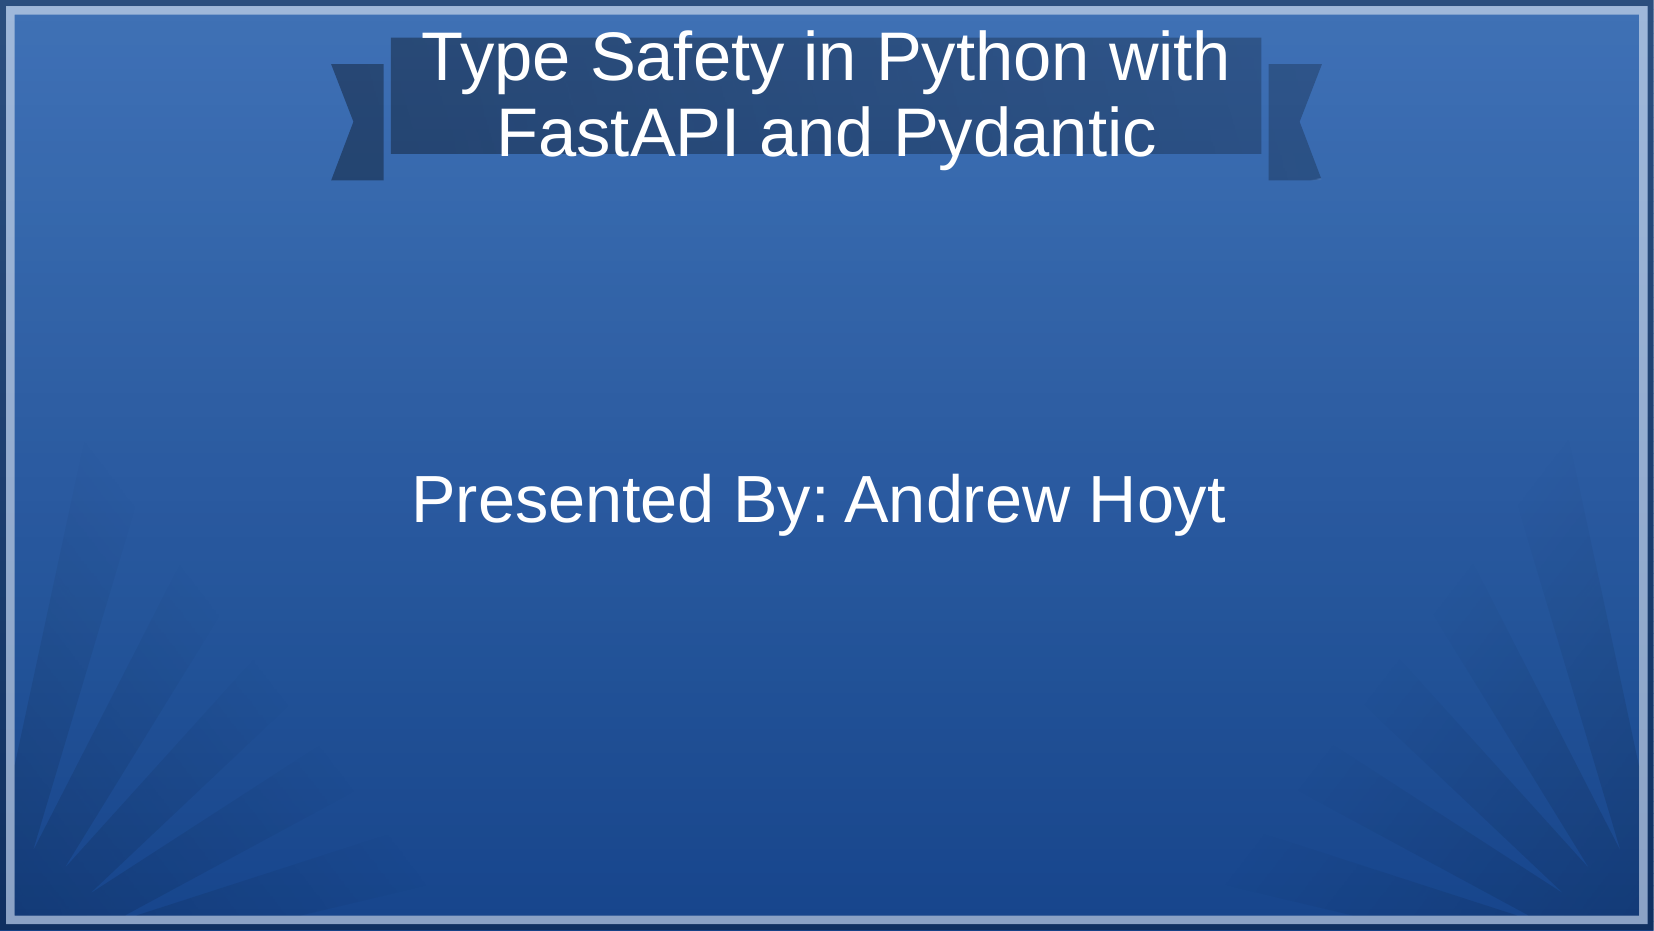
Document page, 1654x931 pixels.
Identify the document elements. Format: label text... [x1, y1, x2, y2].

subtitle Presented By: Andrew Hoyt [75, 187, 1564, 811]
title Type Safety in Python with FastAPI and Pydantic [389, 17, 1264, 172]
